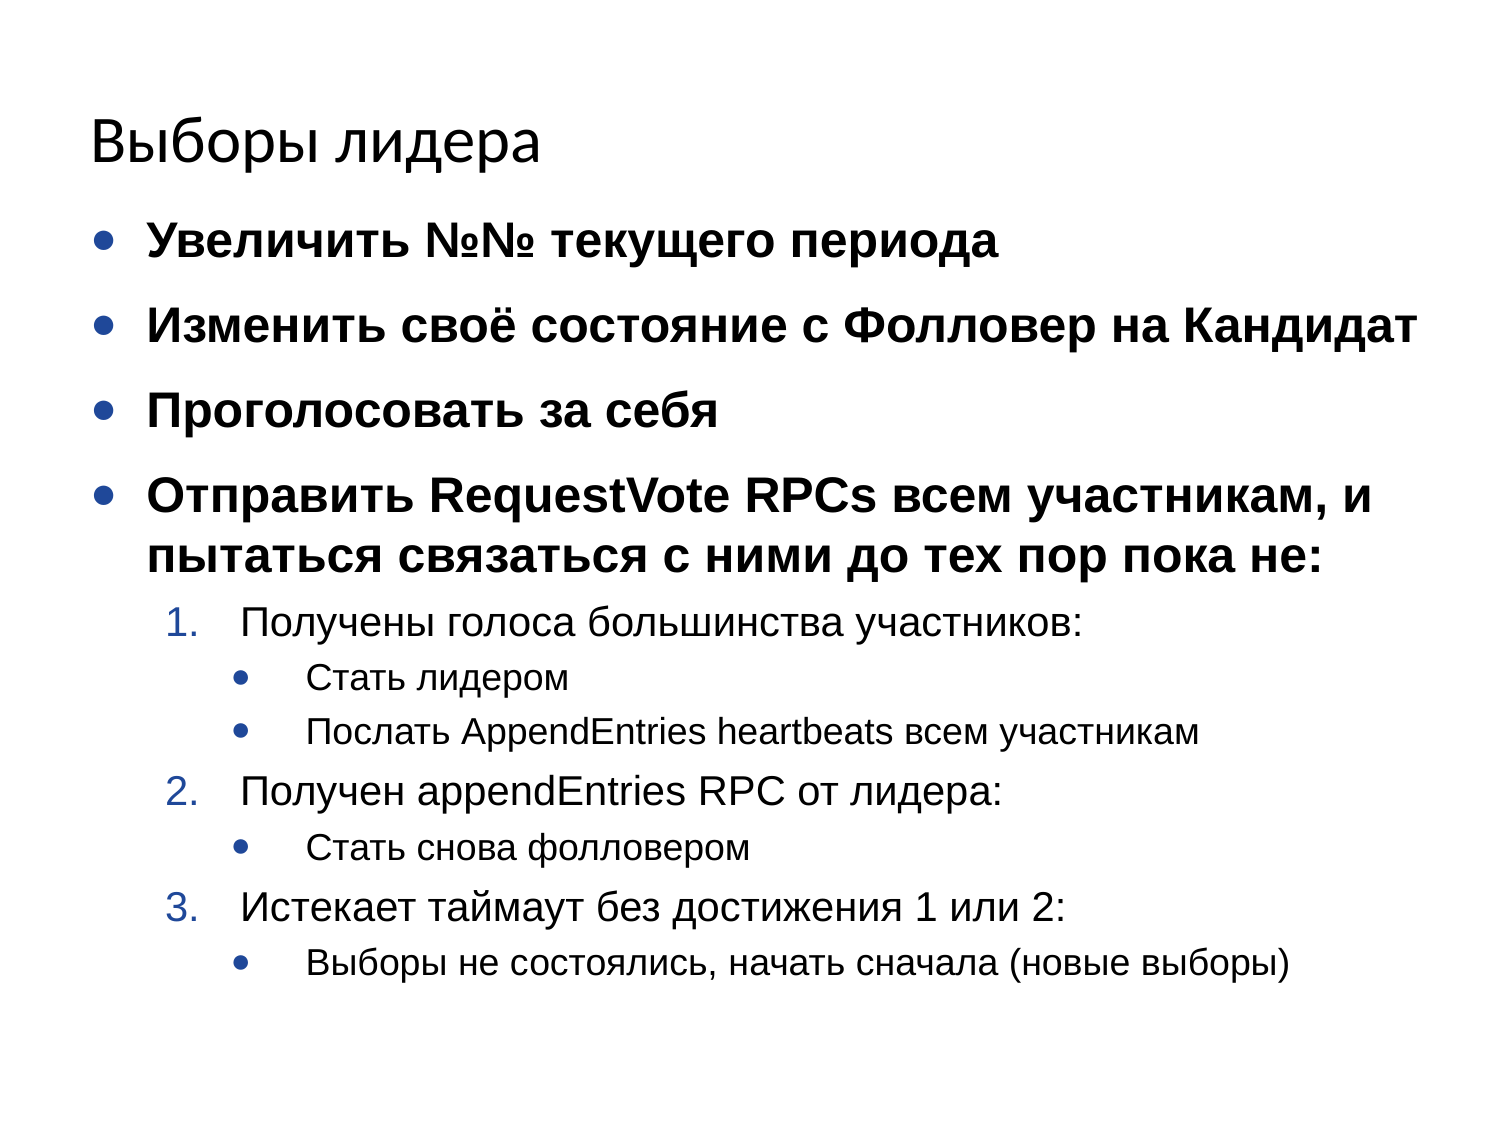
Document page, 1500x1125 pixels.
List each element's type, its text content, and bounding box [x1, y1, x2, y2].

list Увеличить №№ текущего периода Изменить своё состояние с Фолловер на Кандидат Проголосовать за себя Отправить RequestVote RPCs всем участникам, и пытаться связаться с ними до тех пор пока не: Получены голоса большинства участников: Стать лидером Послать AppendEntries heartbeats всем участникам Получен appendEntries RPC от лидера: Стать снова фолловером Истекает таймаут без достижения 1 или 2: Выборы не состоялись, начать сначала (новые выборы) [75, 200, 1454, 1005]
title Выборы лидера [75, 85, 1425, 186]
